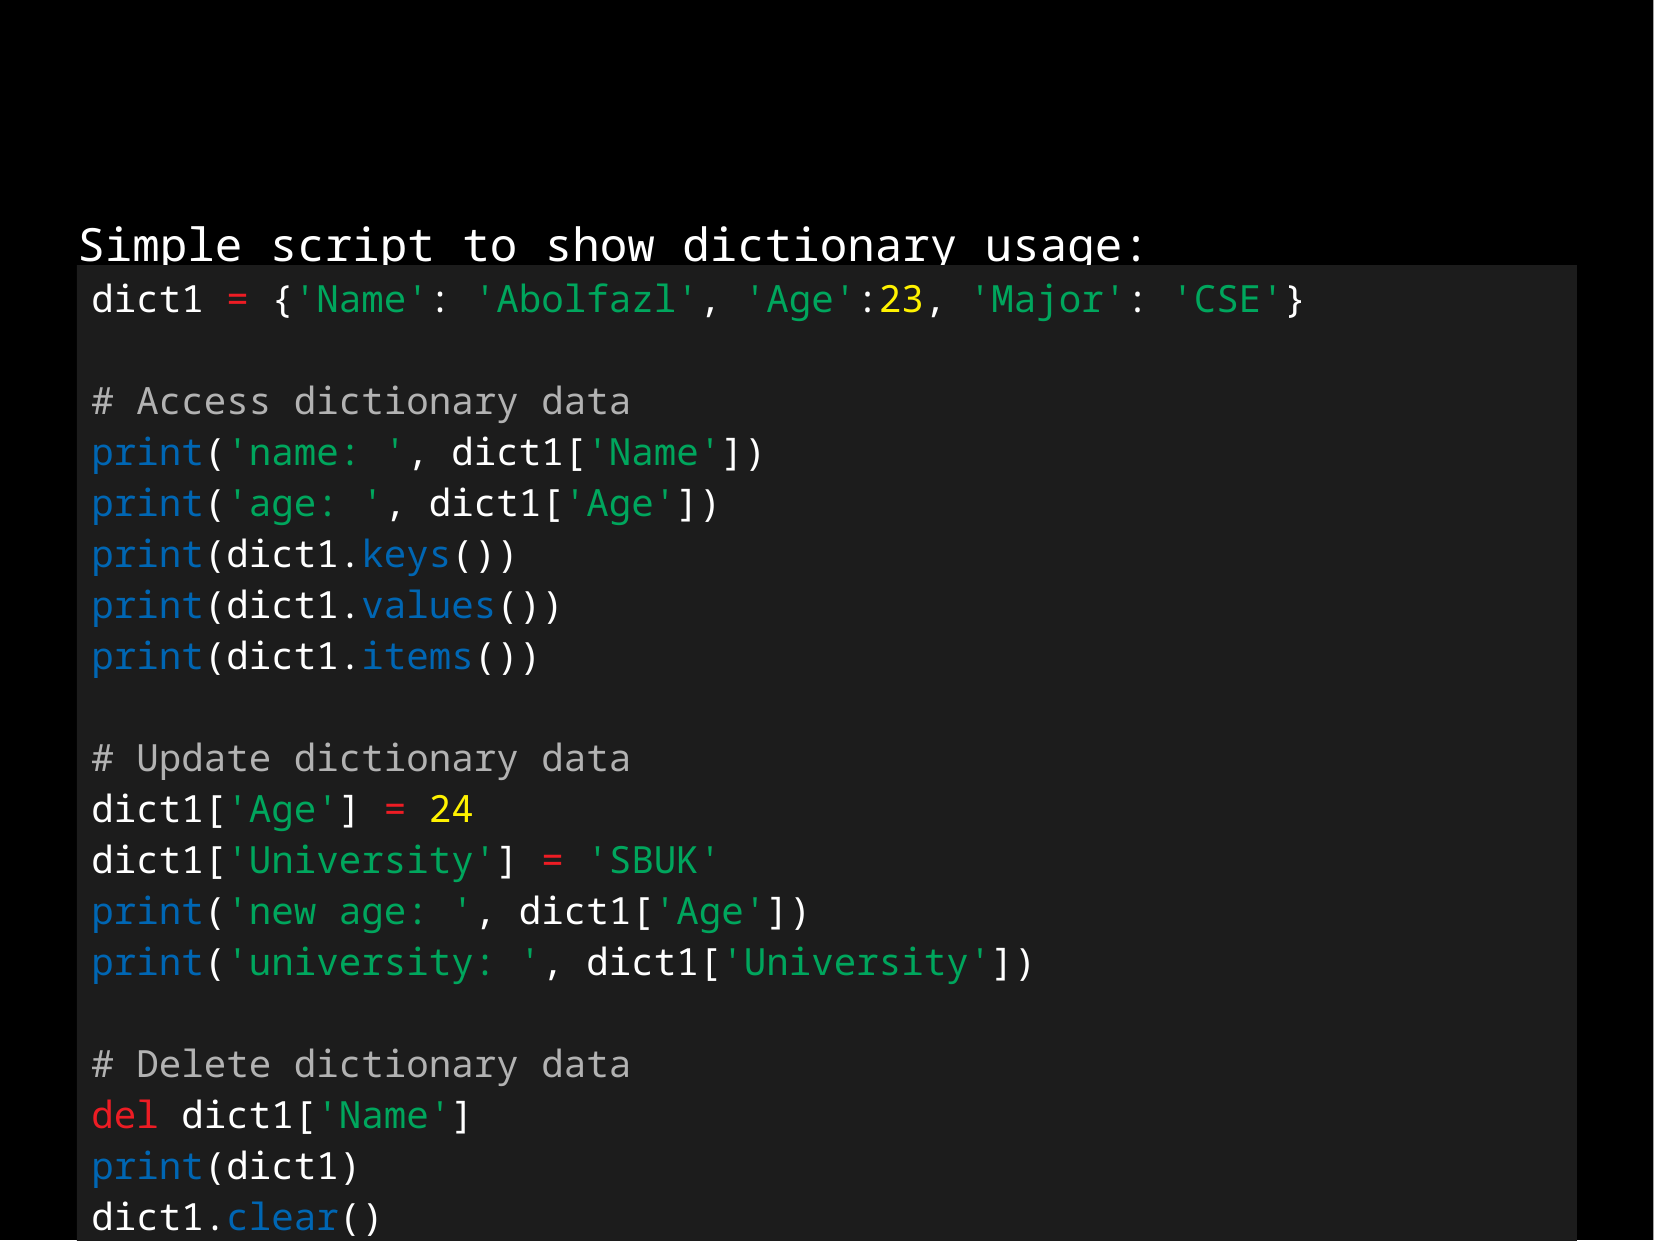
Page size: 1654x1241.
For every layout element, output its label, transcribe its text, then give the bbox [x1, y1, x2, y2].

text_box dict1 = {'Name': 'Abolfazl', 'Age':23, 'Major': 'CSE'} # Access dictionary data print('name: ', dict1['Name']) print('age: ', dict1['Age']) print(dict1.keys()) print(dict1.values()) print(dict1.items()) # Update dictionary data dict1['Age'] = 24 dict1['University'] = 'SBUK' print('new age: ', dict1['Age']) print('university: ', dict1['University']) # Delete dictionary data del dict1['Name'] print(dict1) dict1.clear() print(dict1) [76, 265, 1577, 1035]
text_box Simple script to show dictionary usage: [62, 205, 1591, 271]
